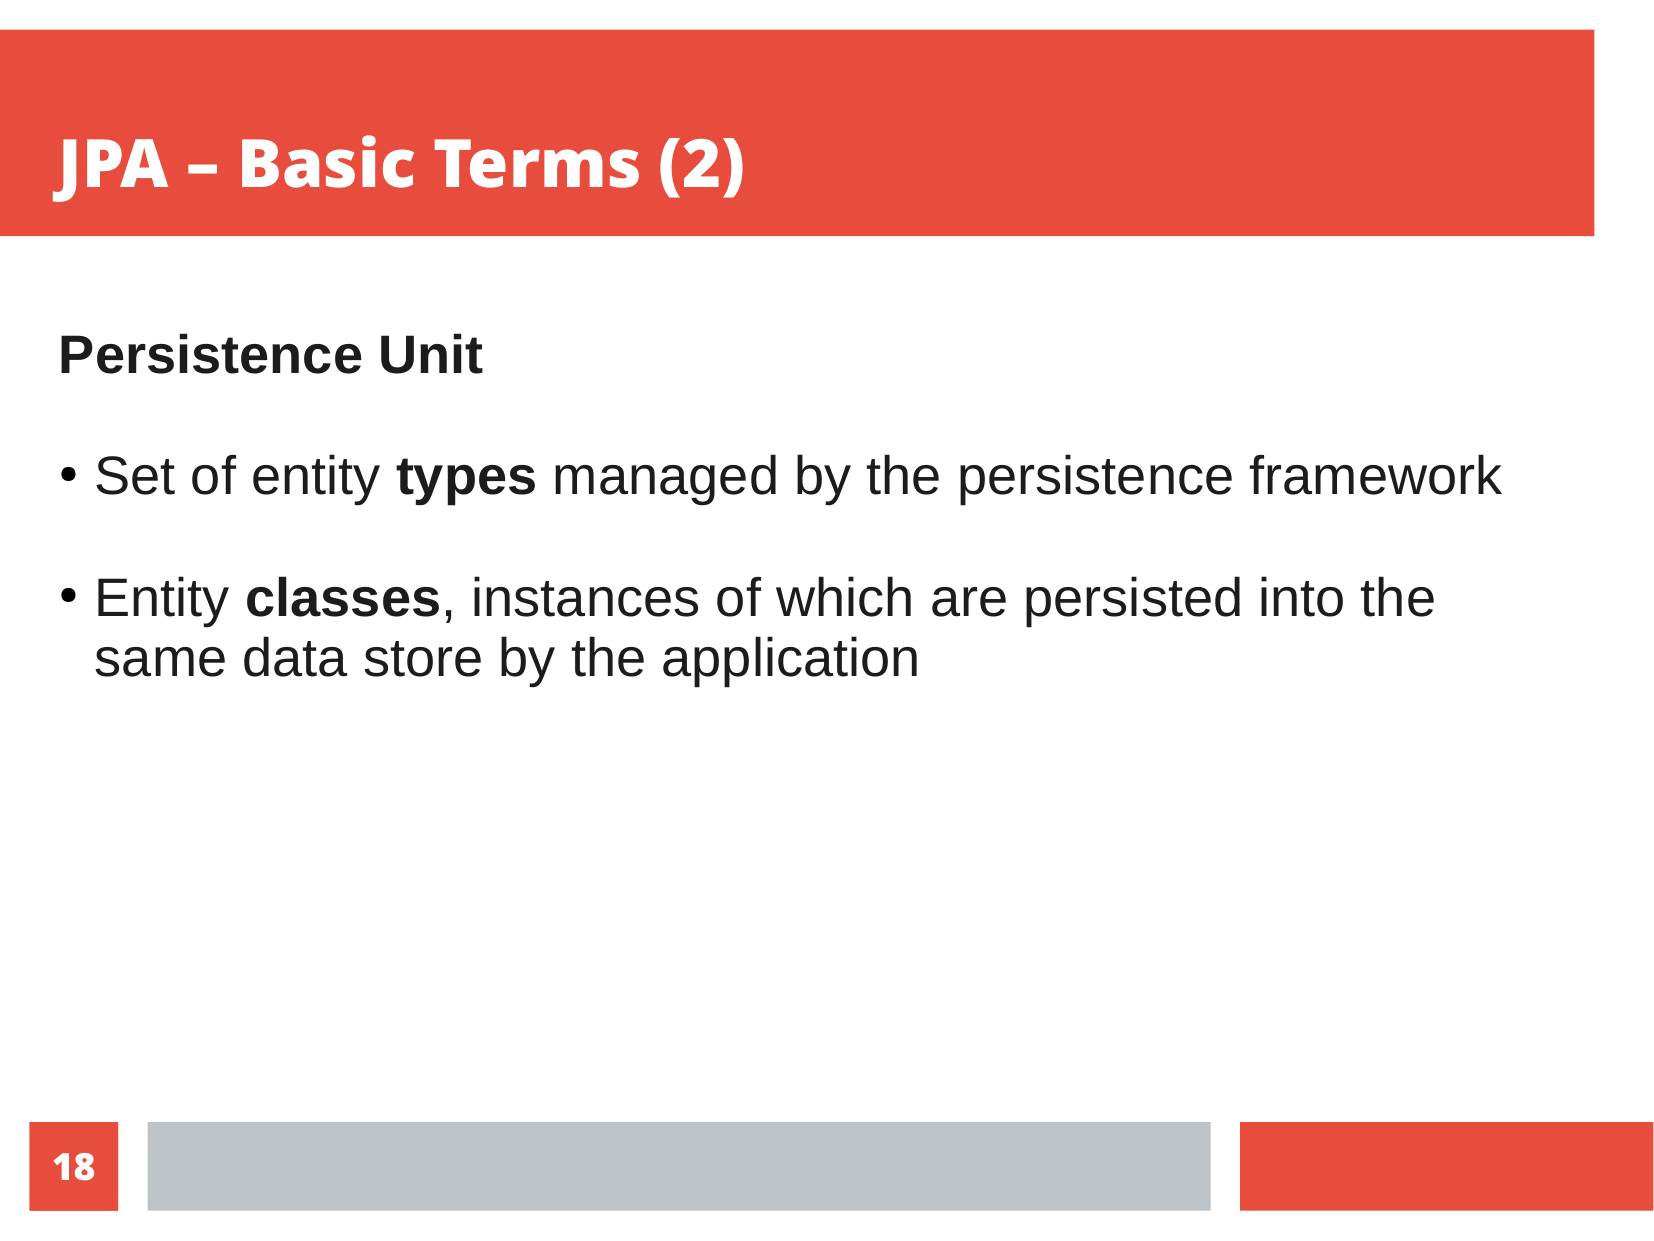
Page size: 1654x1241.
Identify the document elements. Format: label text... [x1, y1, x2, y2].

subtitle Persistence Unit Set of entity types managed by the persistence framework Entity classes, instances of which are persisted into the same data store by the application [59, 324, 1565, 1093]
title JPA – Basic Terms (2) [59, 59, 1595, 207]
